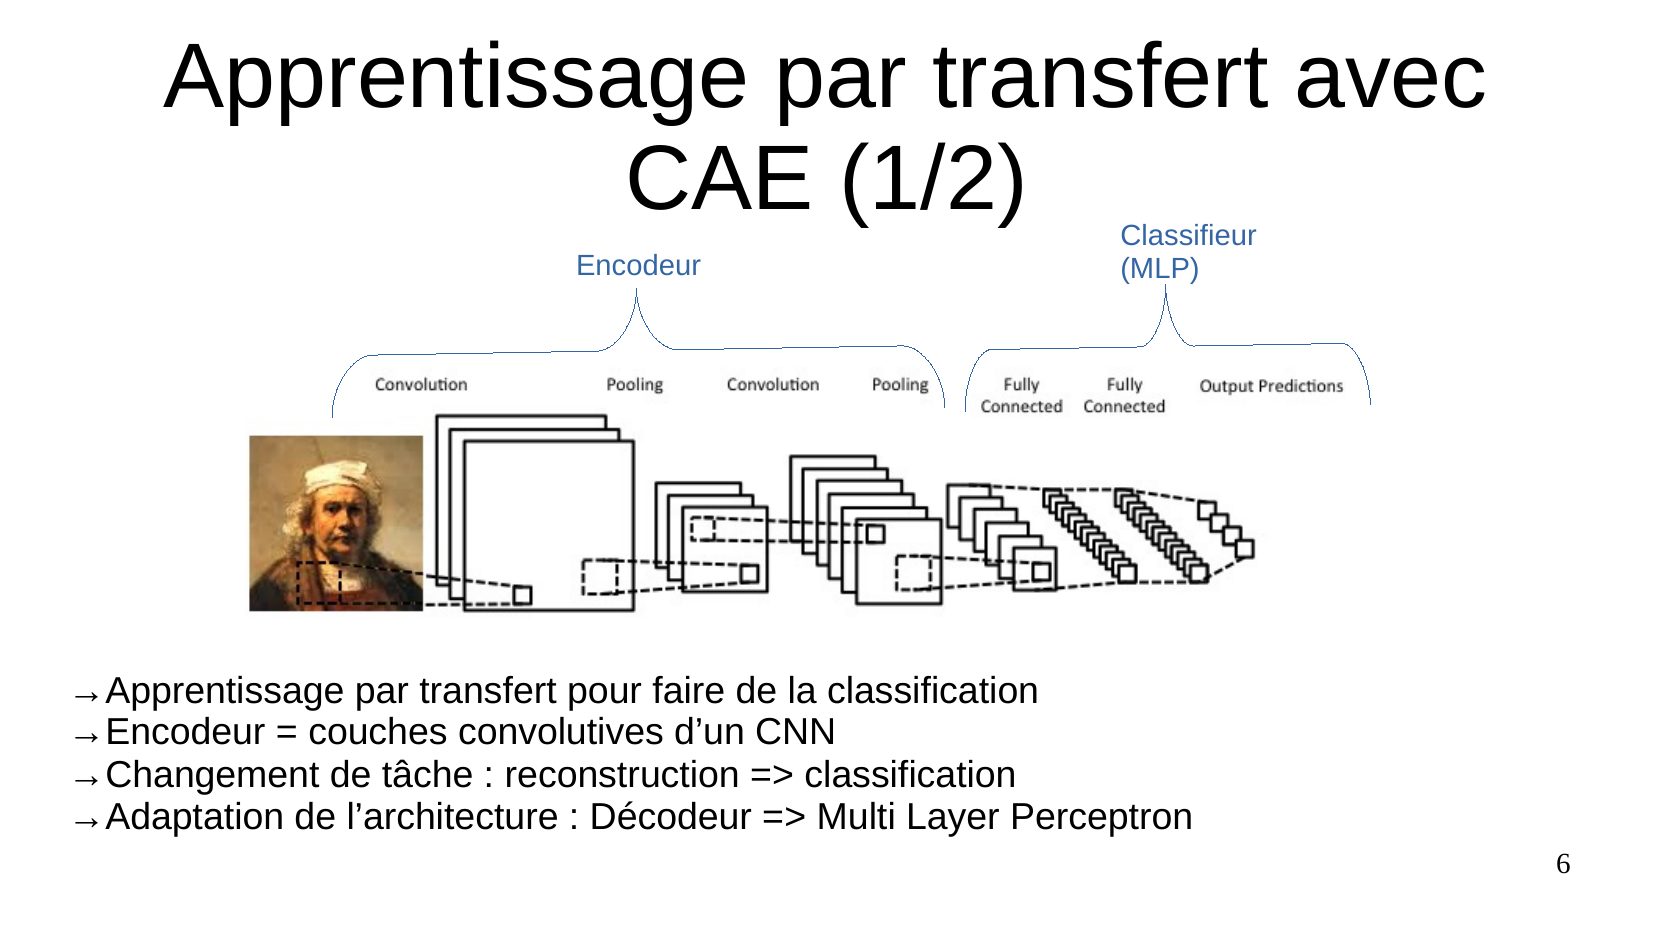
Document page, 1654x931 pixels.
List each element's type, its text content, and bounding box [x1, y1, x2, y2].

text_box Encodeur [561, 241, 733, 301]
text_box Classifieur (MLP) [1105, 211, 1277, 293]
picture [245, 342, 1371, 624]
text_box →Apprentissage par transfert pour faire de la classification →Encodeur = couches convolutives d’un CNN →Changement de tâche : reconstruction => classification →Adaptation de l’architecture : Décodeur => Multi Layer Perceptron [53, 661, 1306, 845]
title Apprentissage par transfert avec CAE (1/2) [82, 23, 1571, 230]
